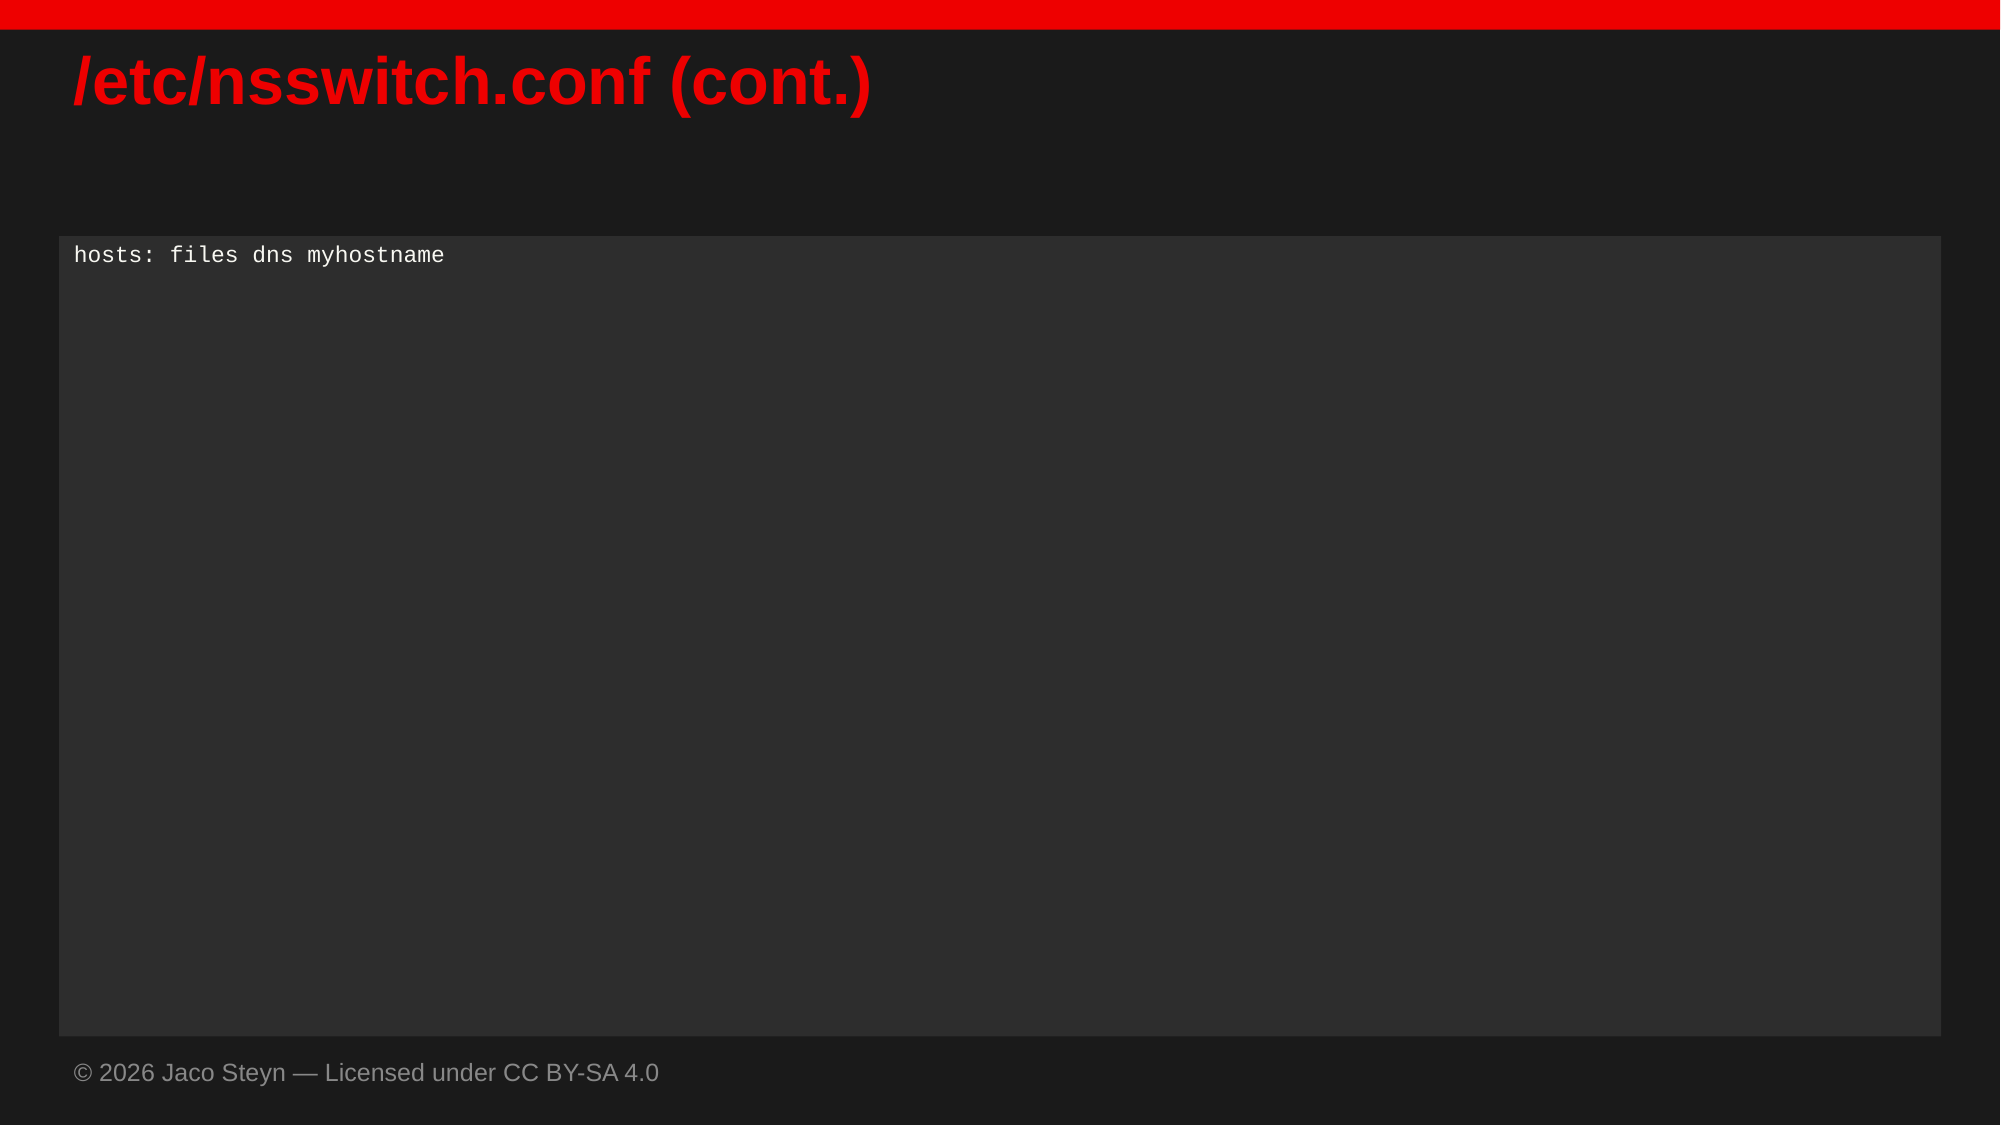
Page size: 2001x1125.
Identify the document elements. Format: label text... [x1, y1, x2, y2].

text_box © 2026 Jaco Steyn — Licensed under CC BY-SA 4.0 [59, 1051, 1942, 1093]
text_box [0, 0, 2001, 30]
text_box /etc/nsswitch.conf (cont.) [59, 36, 1942, 208]
text_box hosts: files dns myhostname [59, 236, 1942, 1037]
